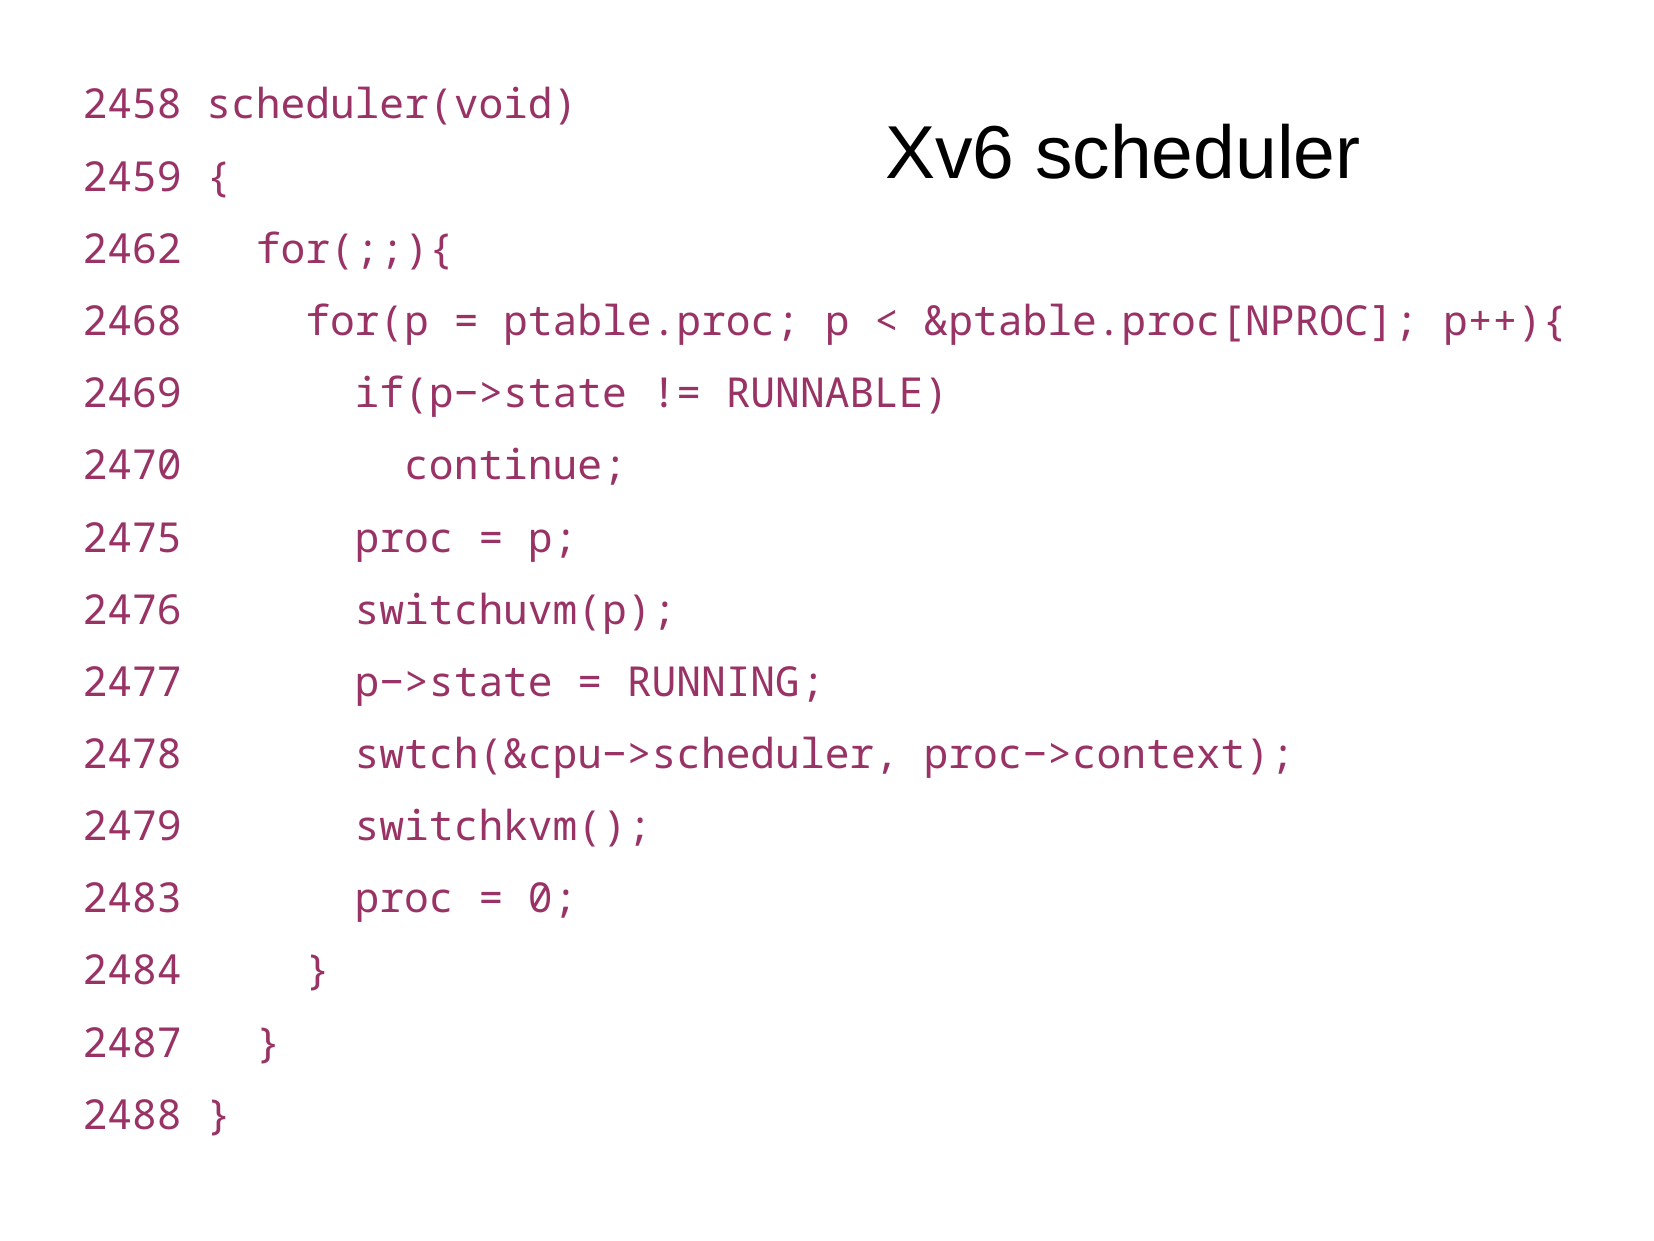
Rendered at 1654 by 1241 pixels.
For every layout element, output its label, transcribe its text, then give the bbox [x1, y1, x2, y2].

title Xv6 scheduler [675, 49, 1571, 257]
list 2458 scheduler(void) 2459 { 2462 for(;;){ 2468 for(p = ptable.proc; p < &ptable.proc[NPROC]; p++){ 2469 if(p−>state != RUNNABLE) 2470 continue; 2475 proc = p; 2476 switchuvm(p); 2477 p−>state = RUNNING; 2478 swtch(&cpu−>scheduler, proc−>context); 2479 switchkvm(); 2483 proc = 0; 2484 } 2487 } 2488 } [82, 75, 1571, 1163]
